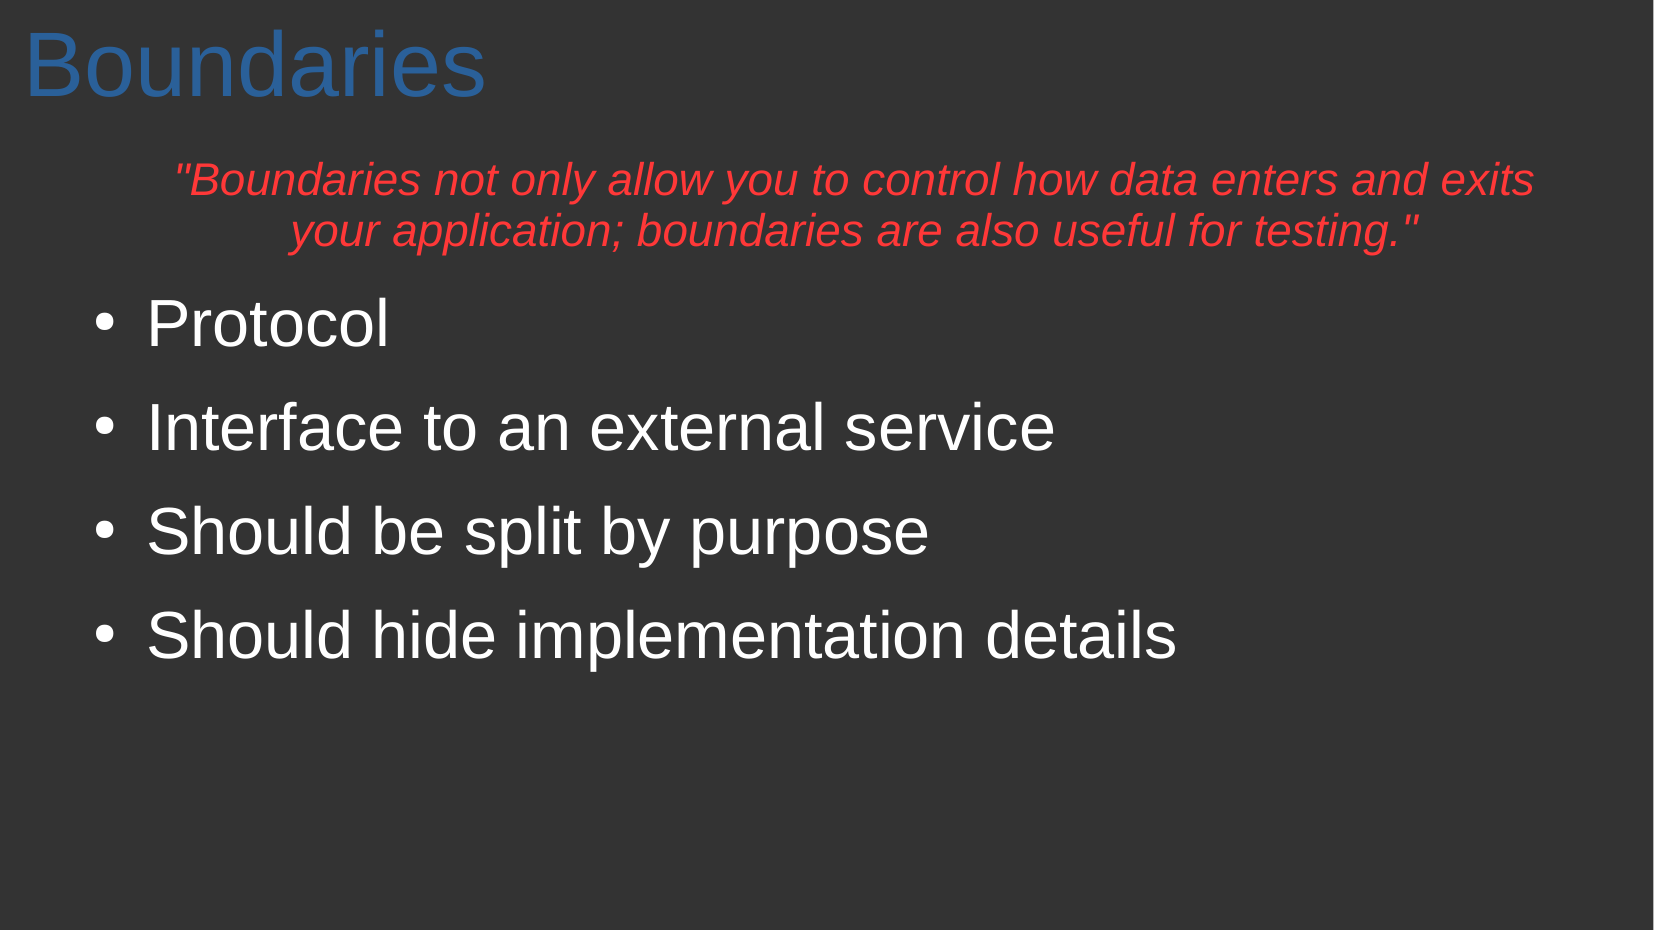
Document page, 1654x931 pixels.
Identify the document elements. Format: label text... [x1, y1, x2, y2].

title Boundaries [23, 11, 1589, 119]
list "Boundaries not only allow you to control how data enters and exits your application; boundaries are also useful for testing." Protocol Interface to an external service Should be split by purpose Should hide implementation details [75, 153, 1564, 851]
